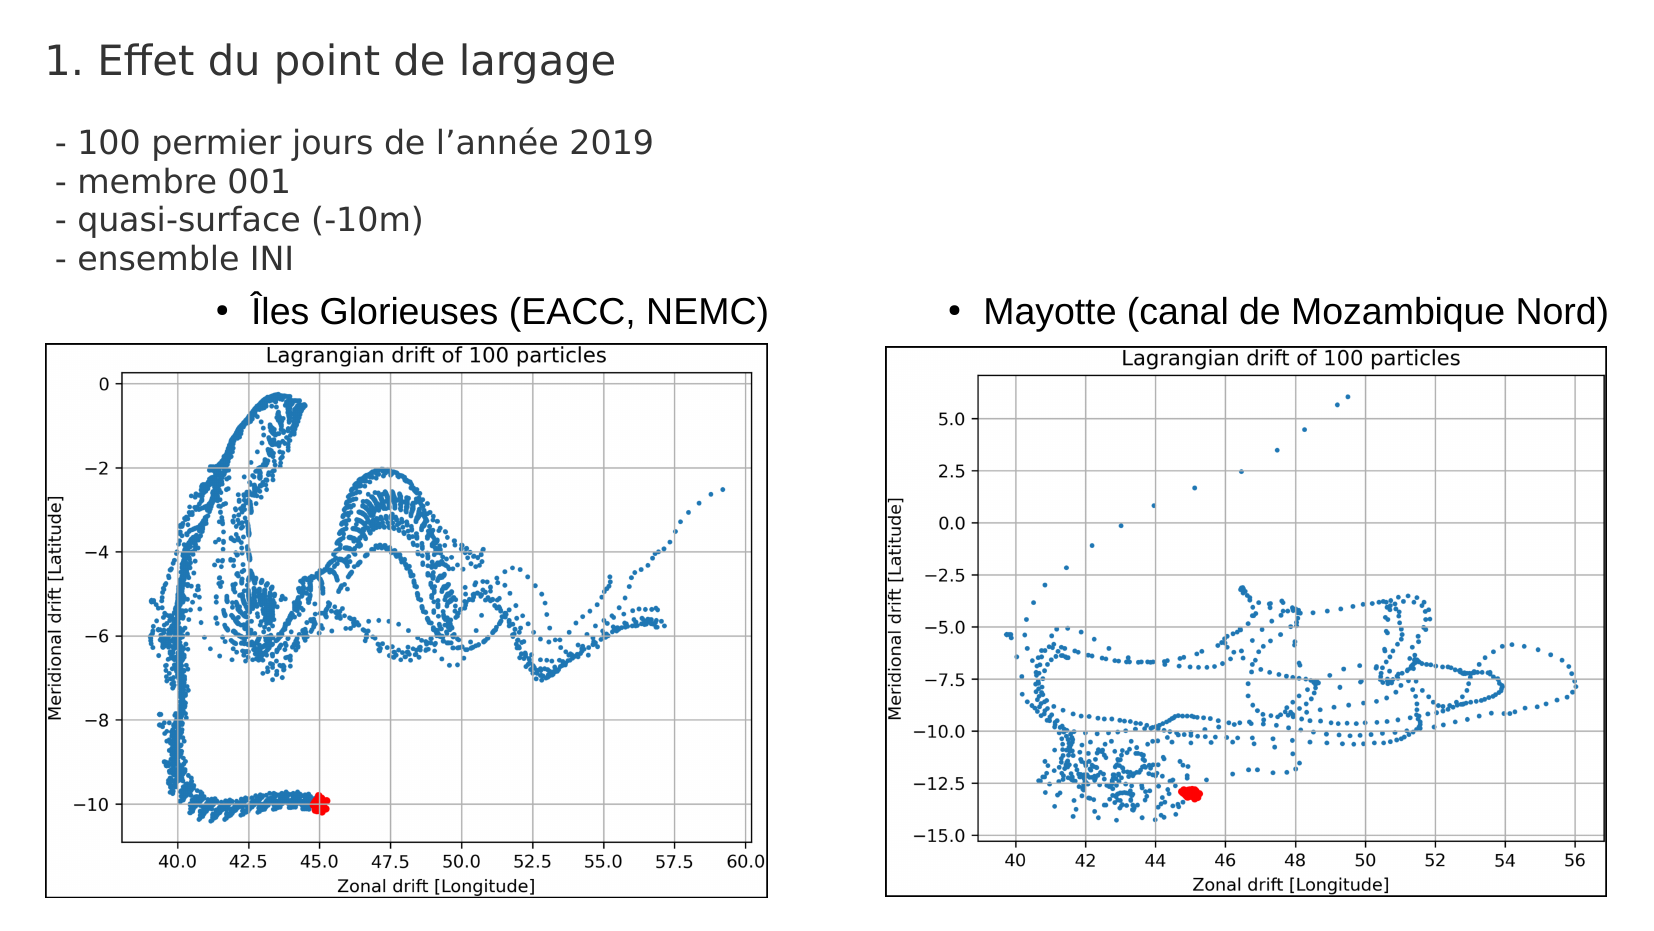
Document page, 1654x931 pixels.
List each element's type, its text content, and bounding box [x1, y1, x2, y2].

picture [45, 343, 768, 898]
text_box 1. Effet du point de largage - 100 permier jours de l’année 2019 - membre 001 - quasi-surface (-10m) - ensemble INI [29, 29, 1418, 336]
picture [885, 346, 1607, 897]
text_box Mayotte (canal de Mozambique Nord) [933, 283, 1642, 341]
text_box Îles Glorieuses (EACC, NEMC) [200, 283, 810, 341]
